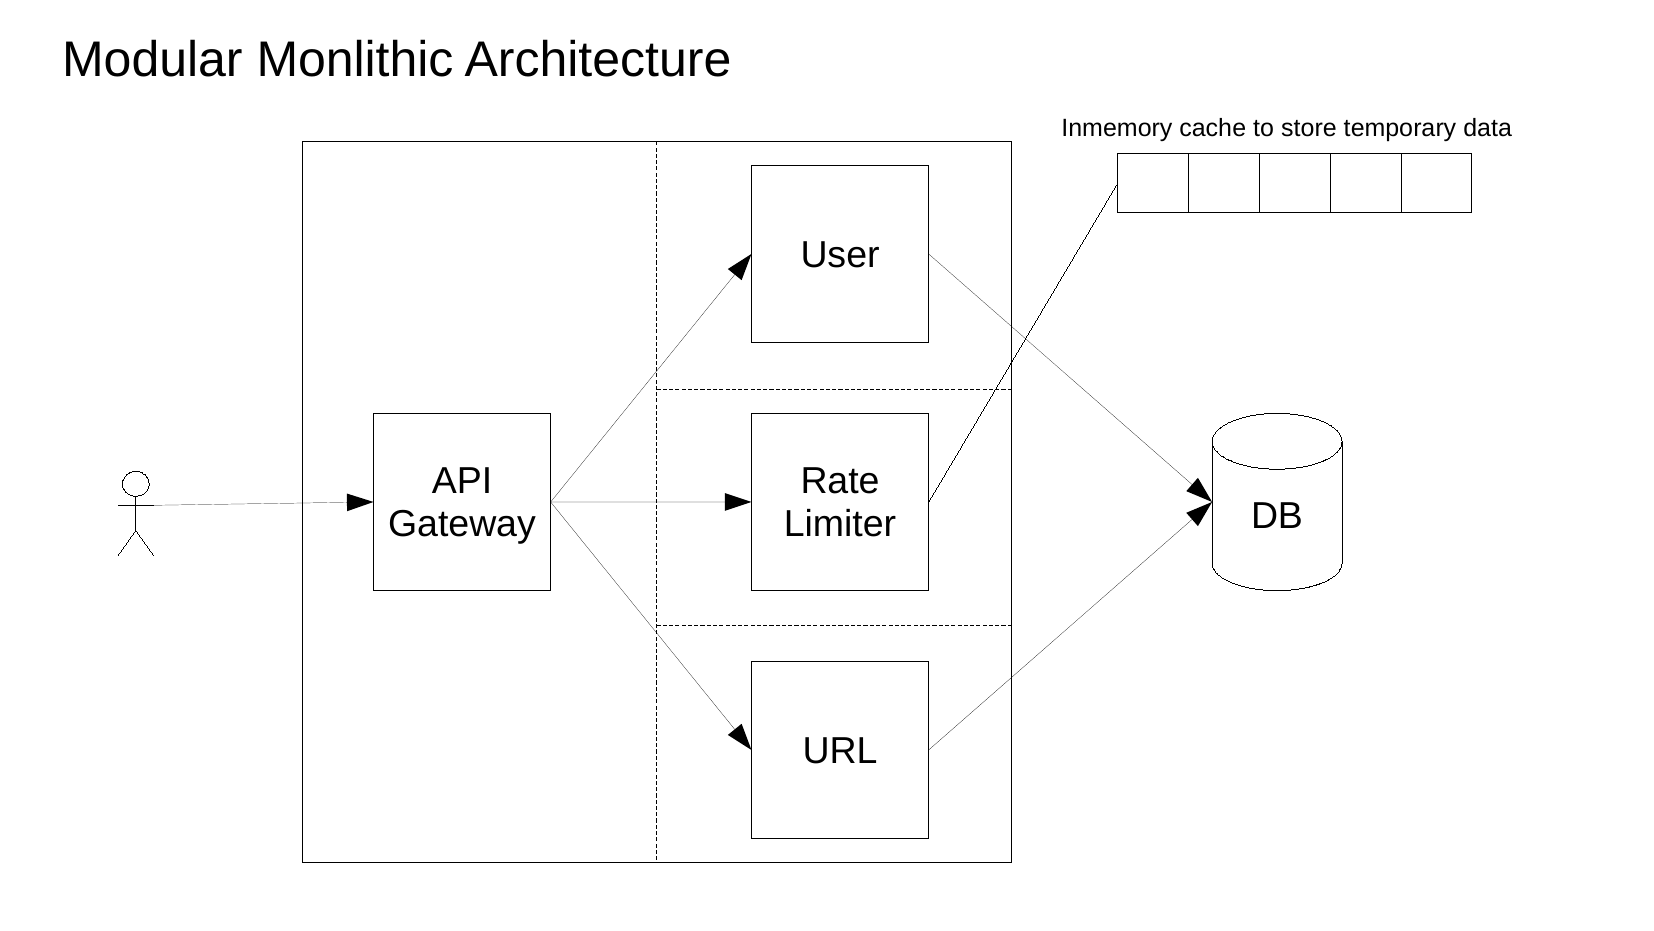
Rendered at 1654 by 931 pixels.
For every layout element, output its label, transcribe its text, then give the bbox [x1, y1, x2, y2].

text_box Modular Monlithic Architecture [47, 23, 1607, 95]
text_box Inmemory cache to store temporary data [1046, 106, 1529, 150]
text_box URL [751, 661, 929, 839]
text_box API Gateway [373, 413, 551, 591]
text_box User [751, 165, 929, 343]
text_box Rate Limiter [751, 413, 929, 591]
text_box DB [1212, 413, 1343, 591]
